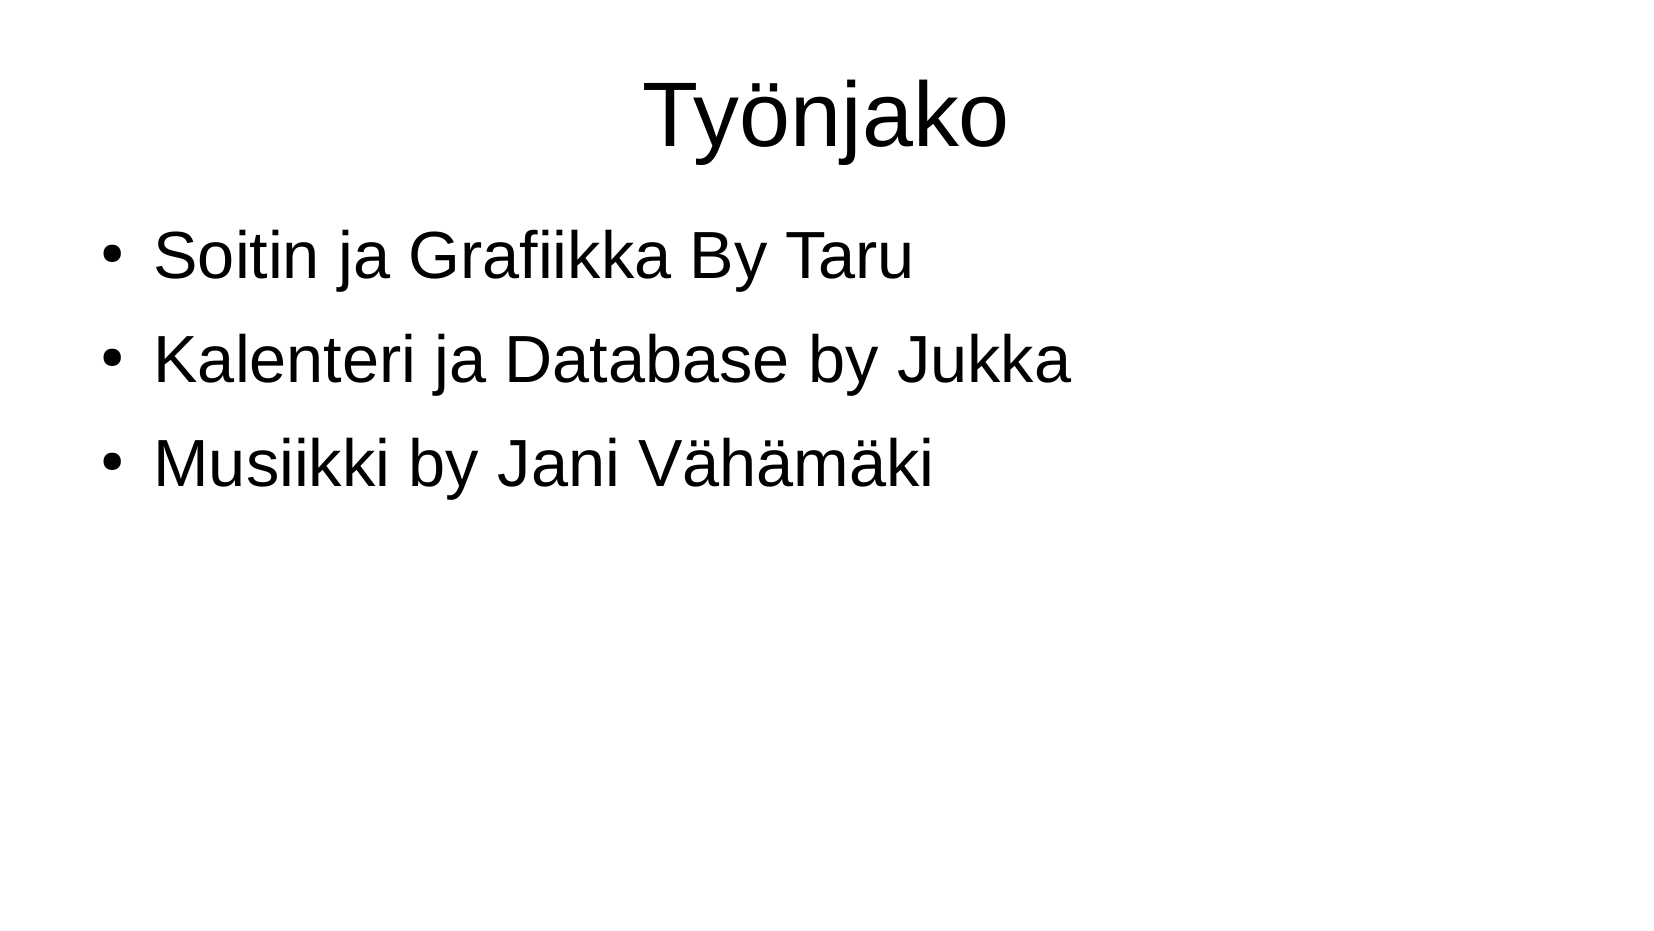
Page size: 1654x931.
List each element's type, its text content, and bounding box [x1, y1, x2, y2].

title Työnjako [82, 37, 1571, 193]
list Soitin ja Grafiikka By Taru Kalenteri ja Database by Jukka Musiikki by Jani Vähämäki [82, 217, 1571, 758]
